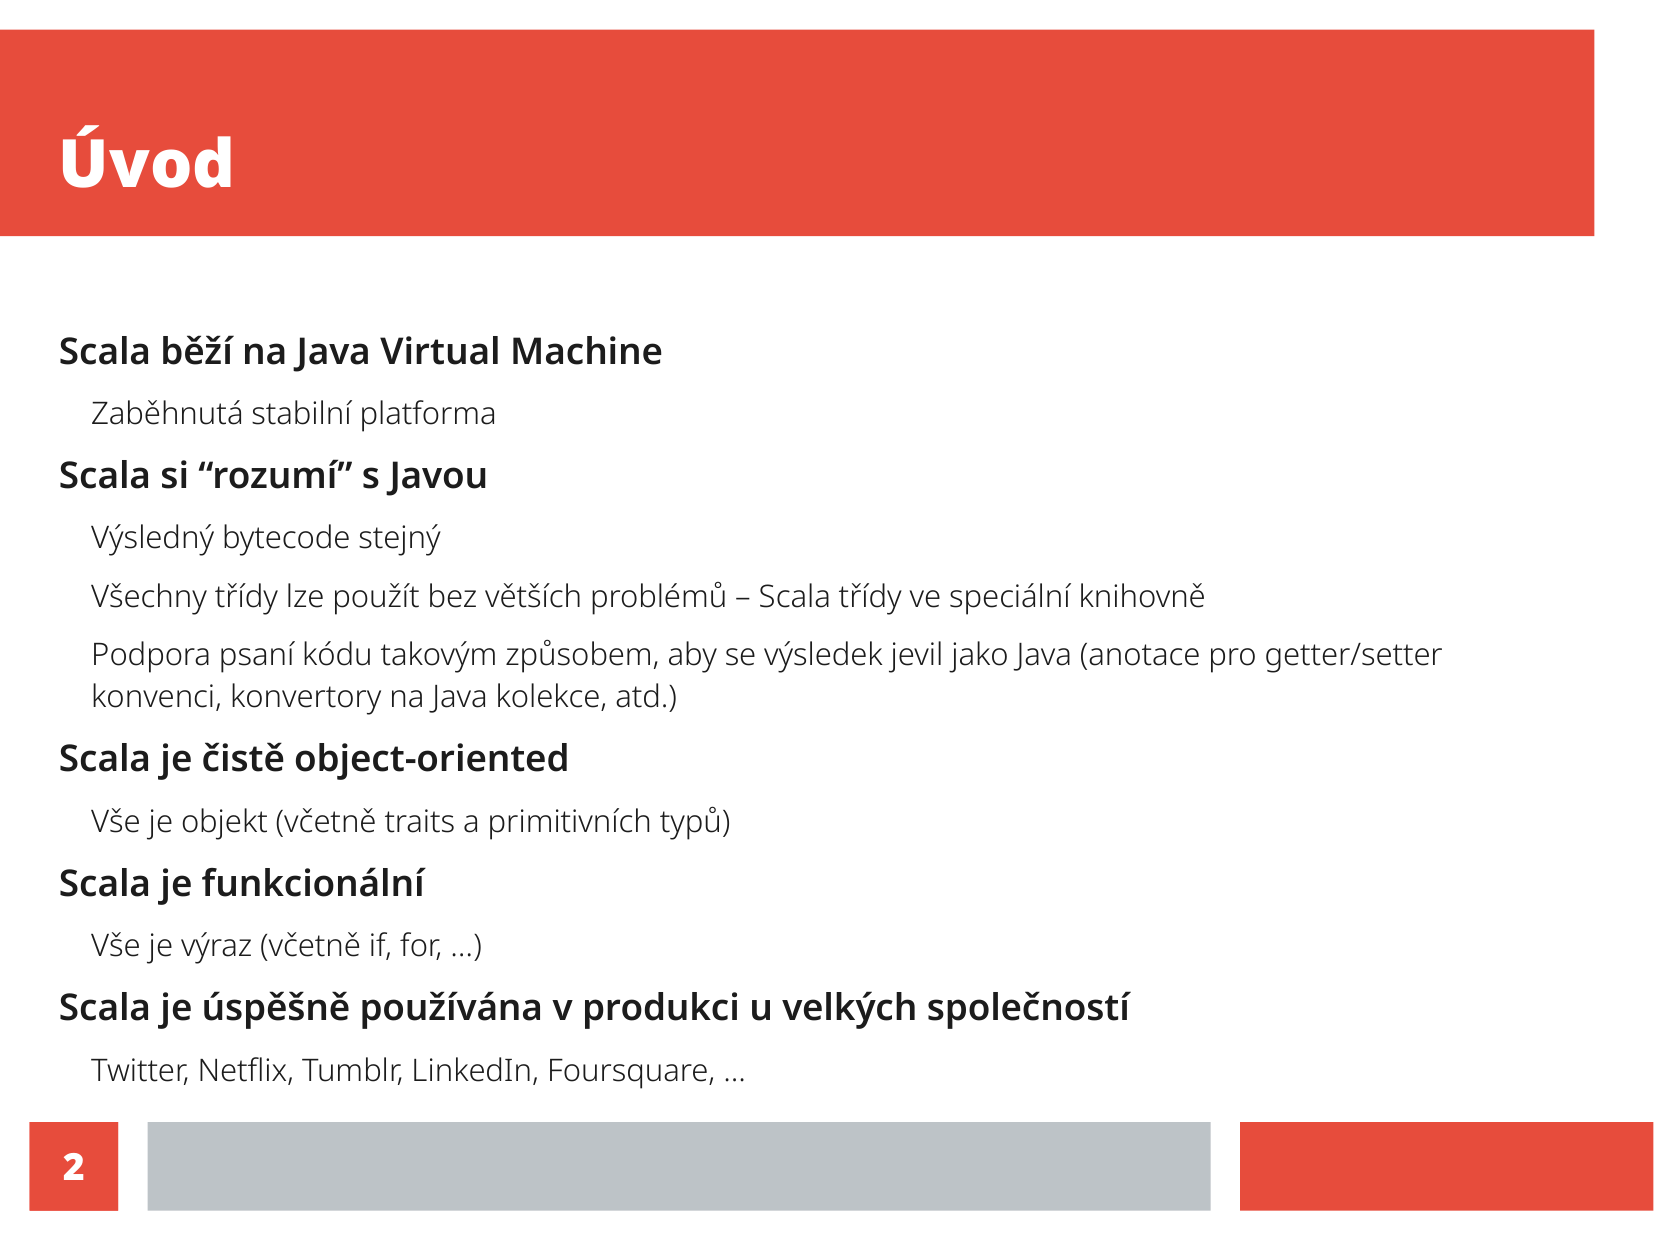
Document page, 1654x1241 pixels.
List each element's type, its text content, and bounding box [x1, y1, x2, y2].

list Scala běží na Java Virtual Machine Zaběhnutá stabilní platforma Scala si “rozumí” s Javou Výsledný bytecode stejný Všechny třídy lze použít bez větších problémů – Scala třídy ve speciální knihovně Podpora psaní kódu takovým způsobem, aby se výsledek jevil jako Java (anotace pro getter/setter konvenci, konvertory na Java kolekce, atd.) Scala je čistě object-oriented Vše je objekt (včetně traits a primitivních typů) Scala je funkcionální Vše je výraz (včetně if, for, …) Scala je úspěšně používána v produkci u velkých společností Twitter, Netflix, Tumblr, LinkedIn, Foursquare, ... [59, 324, 1565, 1093]
title Úvod [59, 59, 1595, 207]
